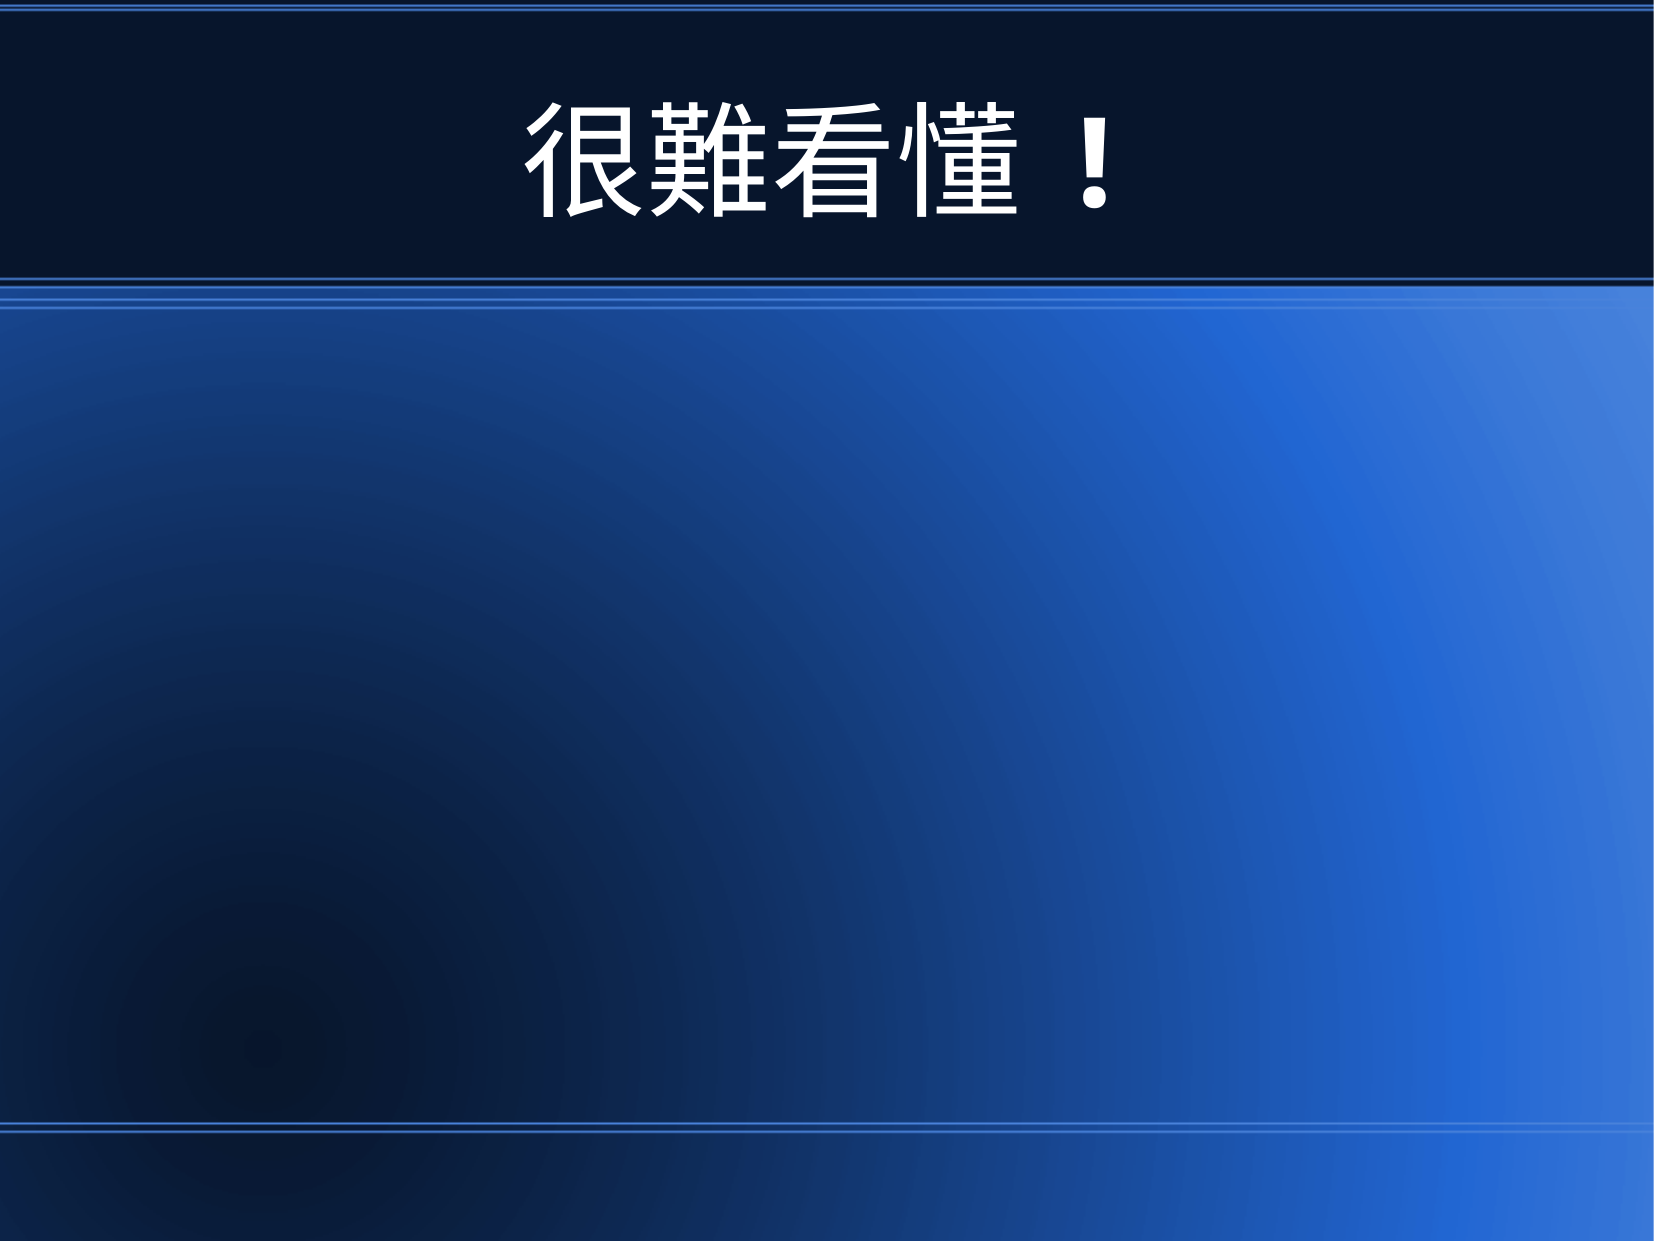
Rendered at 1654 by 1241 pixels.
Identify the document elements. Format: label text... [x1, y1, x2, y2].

picture [0, 0, 1654, 1241]
title 很難看懂! [82, 49, 1571, 257]
